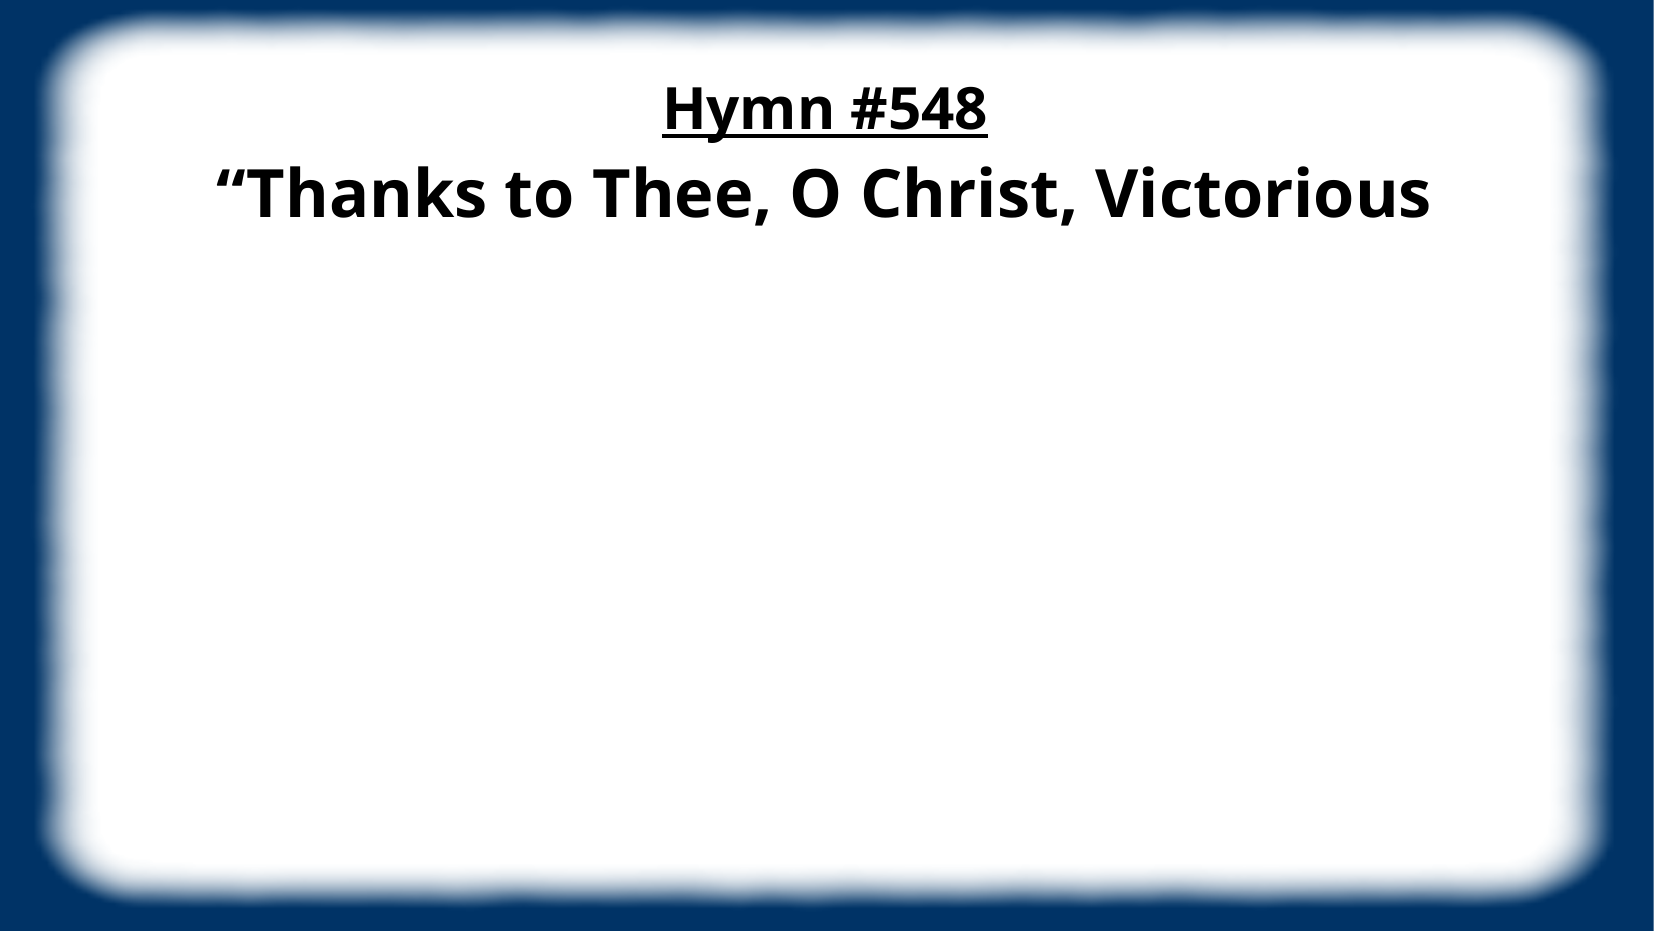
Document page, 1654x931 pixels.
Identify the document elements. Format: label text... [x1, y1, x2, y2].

picture [0, 0, 1654, 931]
text_box Hymn #548 “Thanks to Thee, O Christ, Victorious [105, 60, 1546, 241]
